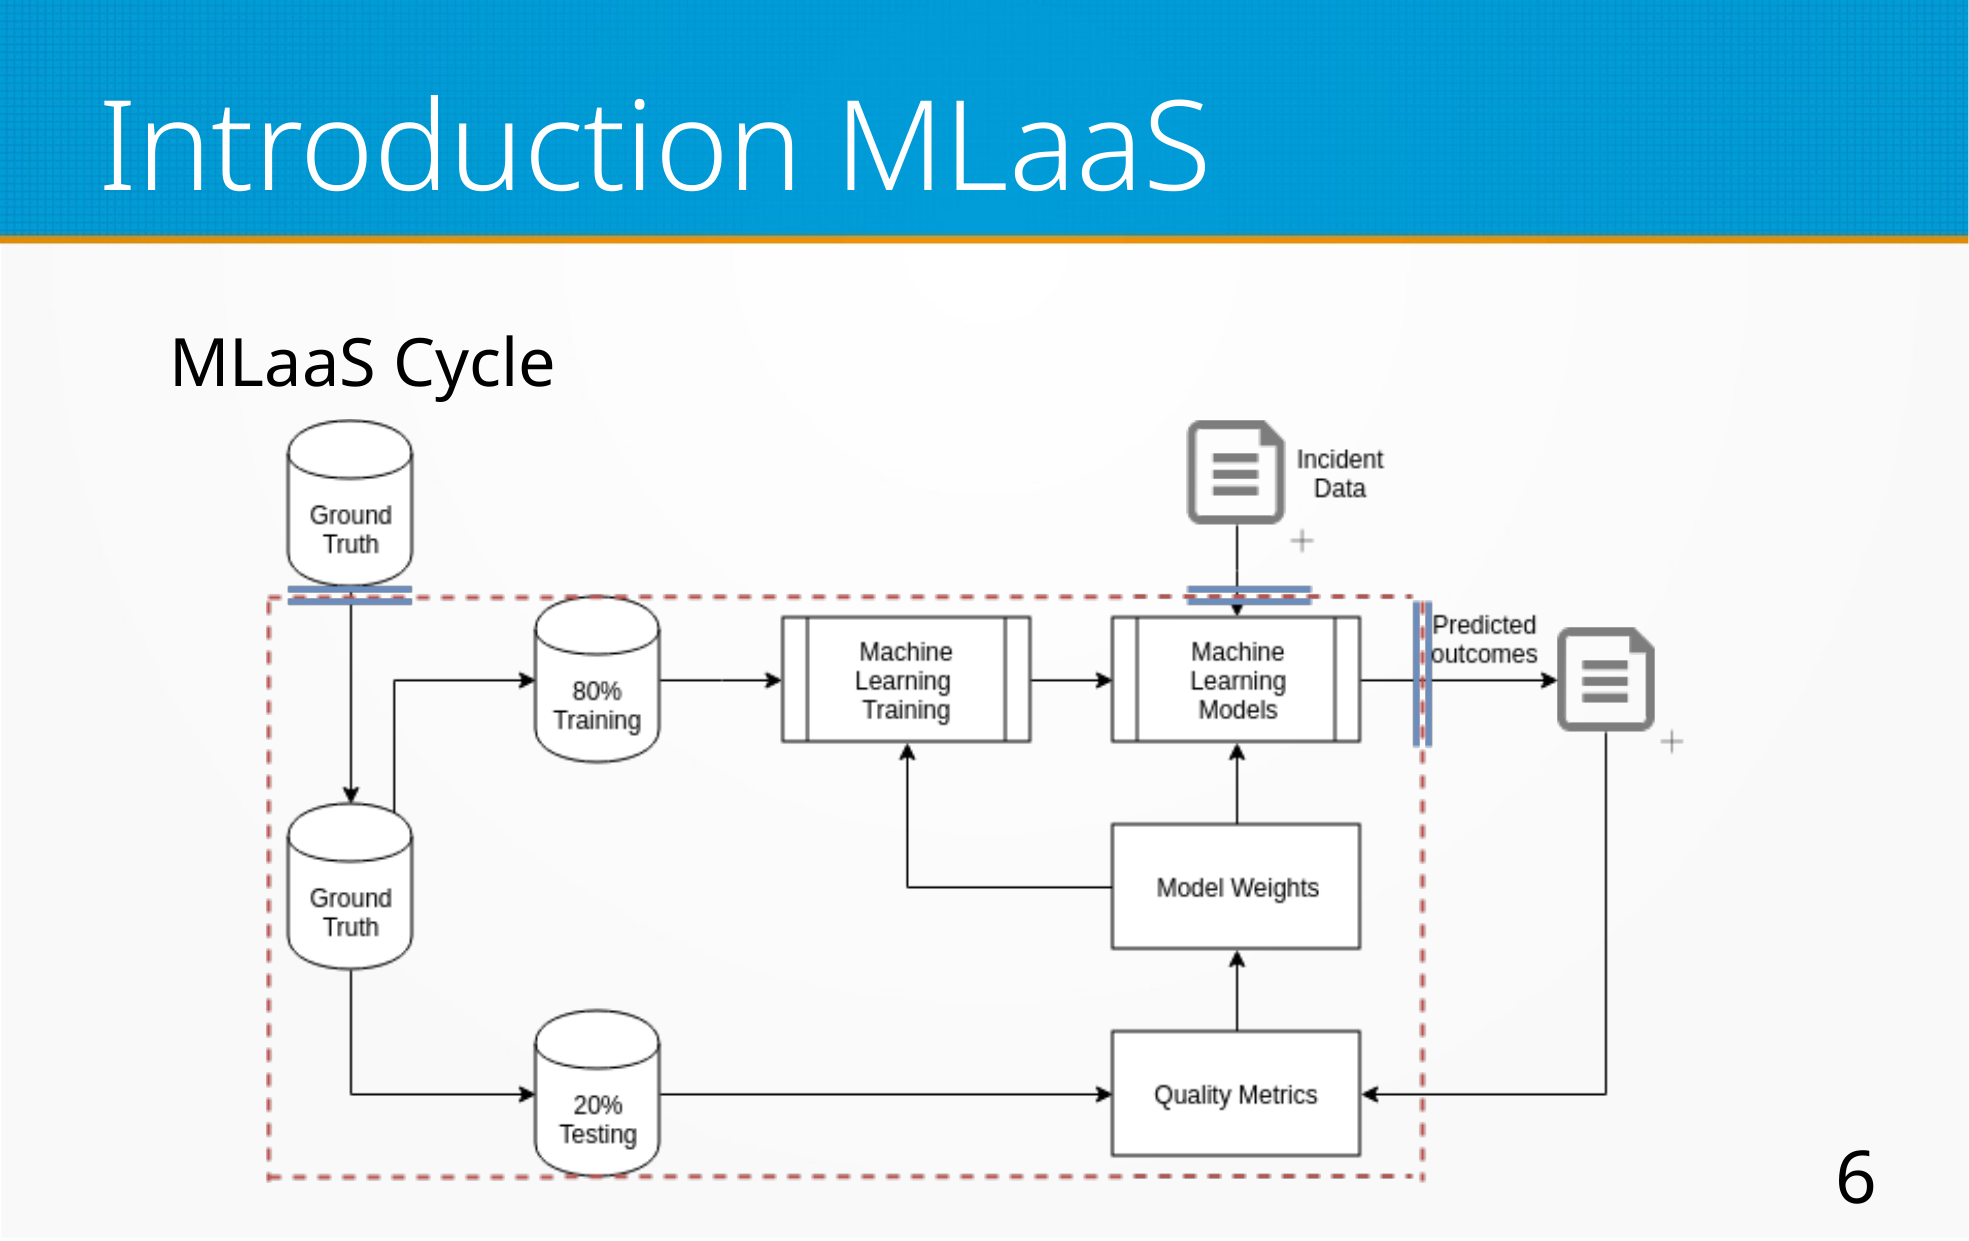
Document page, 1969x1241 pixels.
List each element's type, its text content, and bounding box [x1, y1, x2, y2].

list MLaaS Cycle [98, 315, 1861, 1081]
picture [0, 233, 1969, 1241]
text_box 6 [1830, 1127, 1966, 1224]
title Introduction MLaaS [98, 19, 1870, 227]
